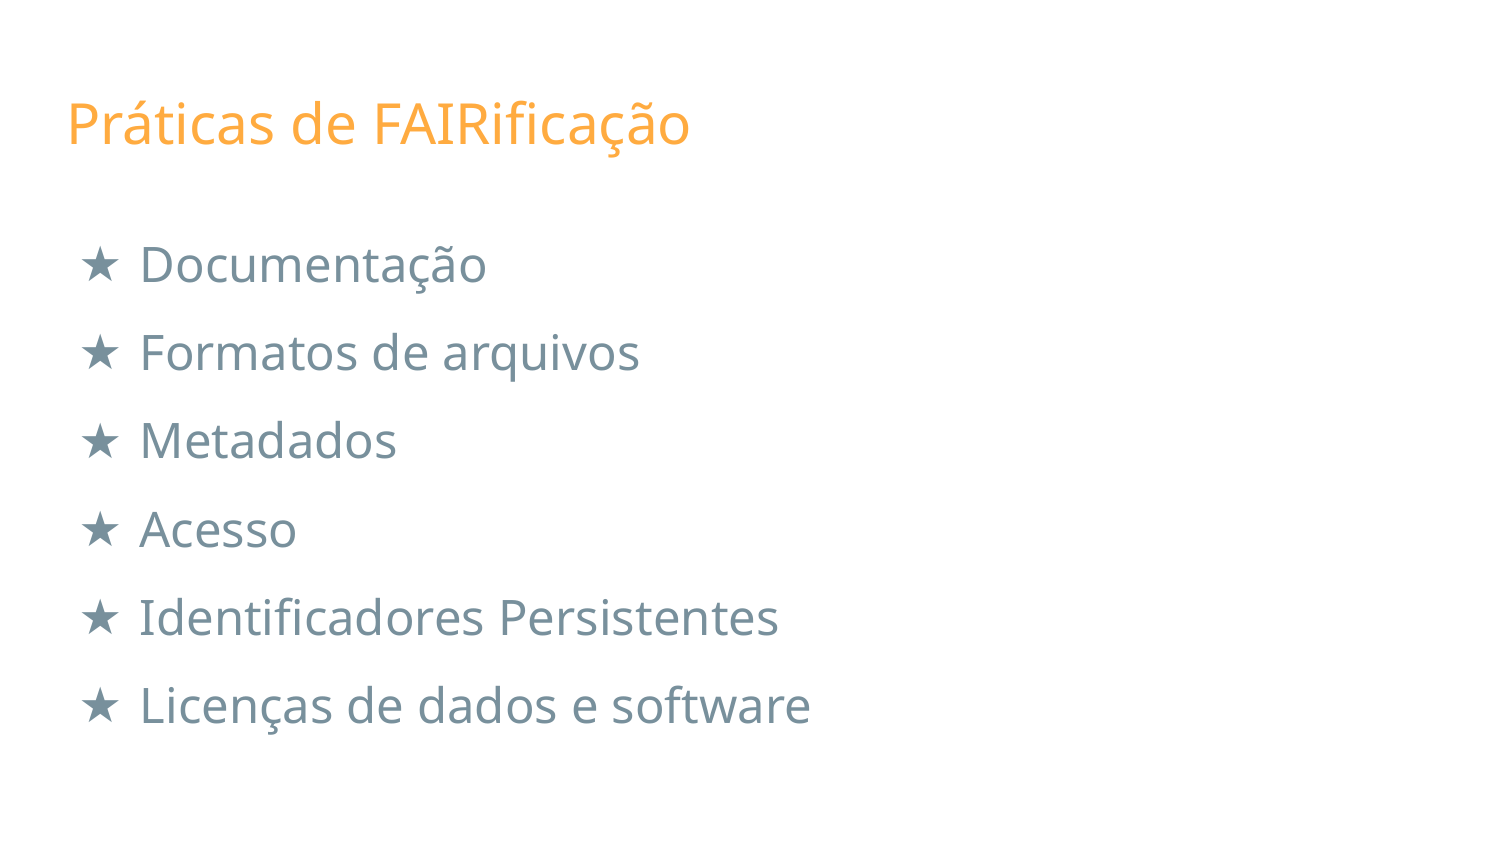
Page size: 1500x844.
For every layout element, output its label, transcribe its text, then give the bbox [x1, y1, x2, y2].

list Documentação Formatos de arquivos Metadados Acesso Identificadores Persistentes Licenças de dados e software [51, 189, 1036, 750]
title Práticas de FAIRificação [51, 72, 1449, 167]
